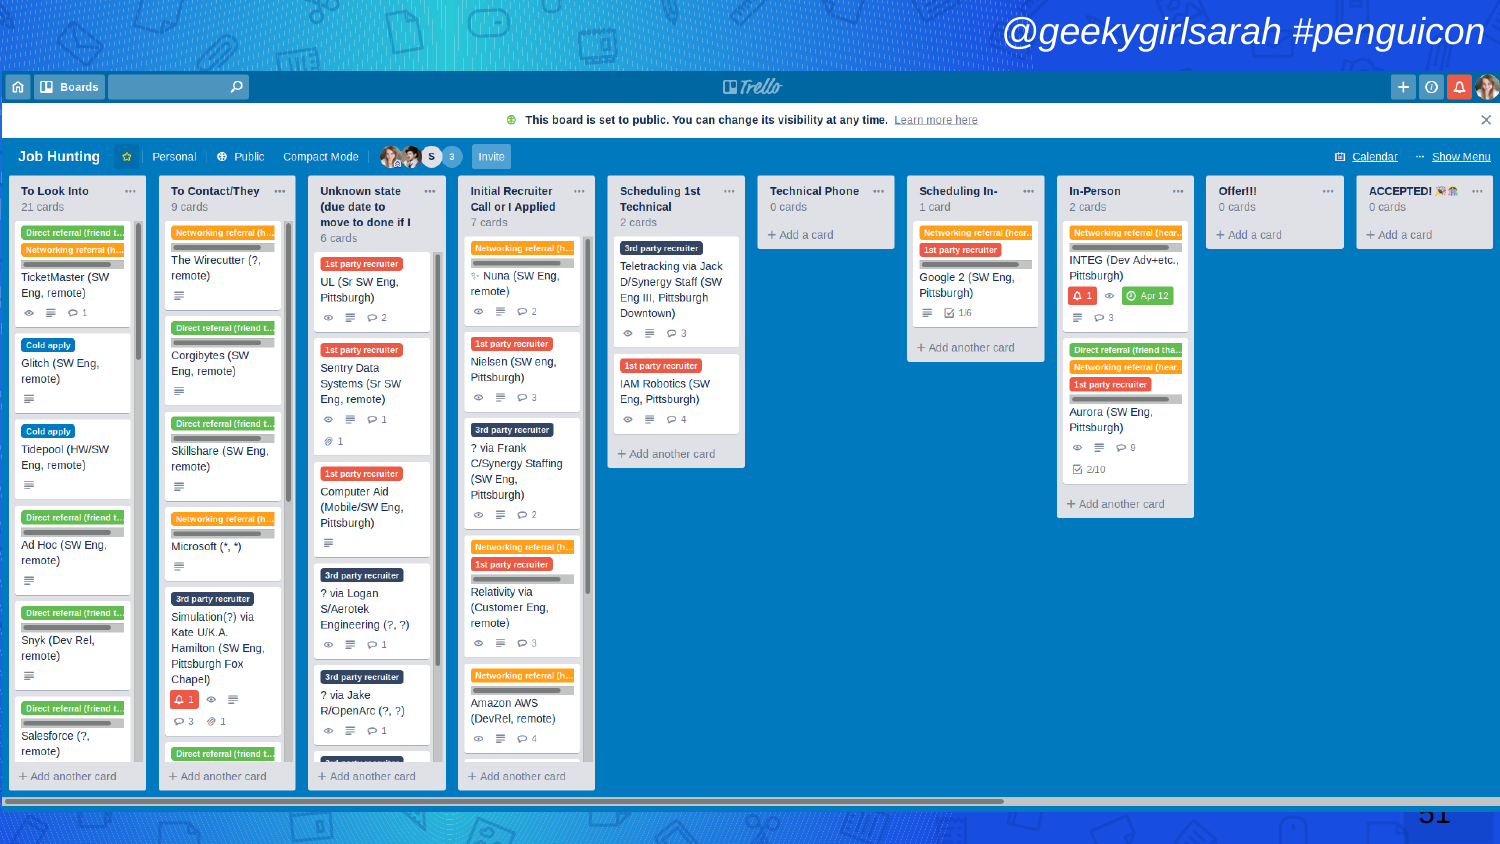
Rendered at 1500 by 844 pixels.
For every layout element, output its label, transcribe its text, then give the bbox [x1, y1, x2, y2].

slide_number <number> [1403, 812, 1494, 844]
picture [2, 71, 1500, 812]
